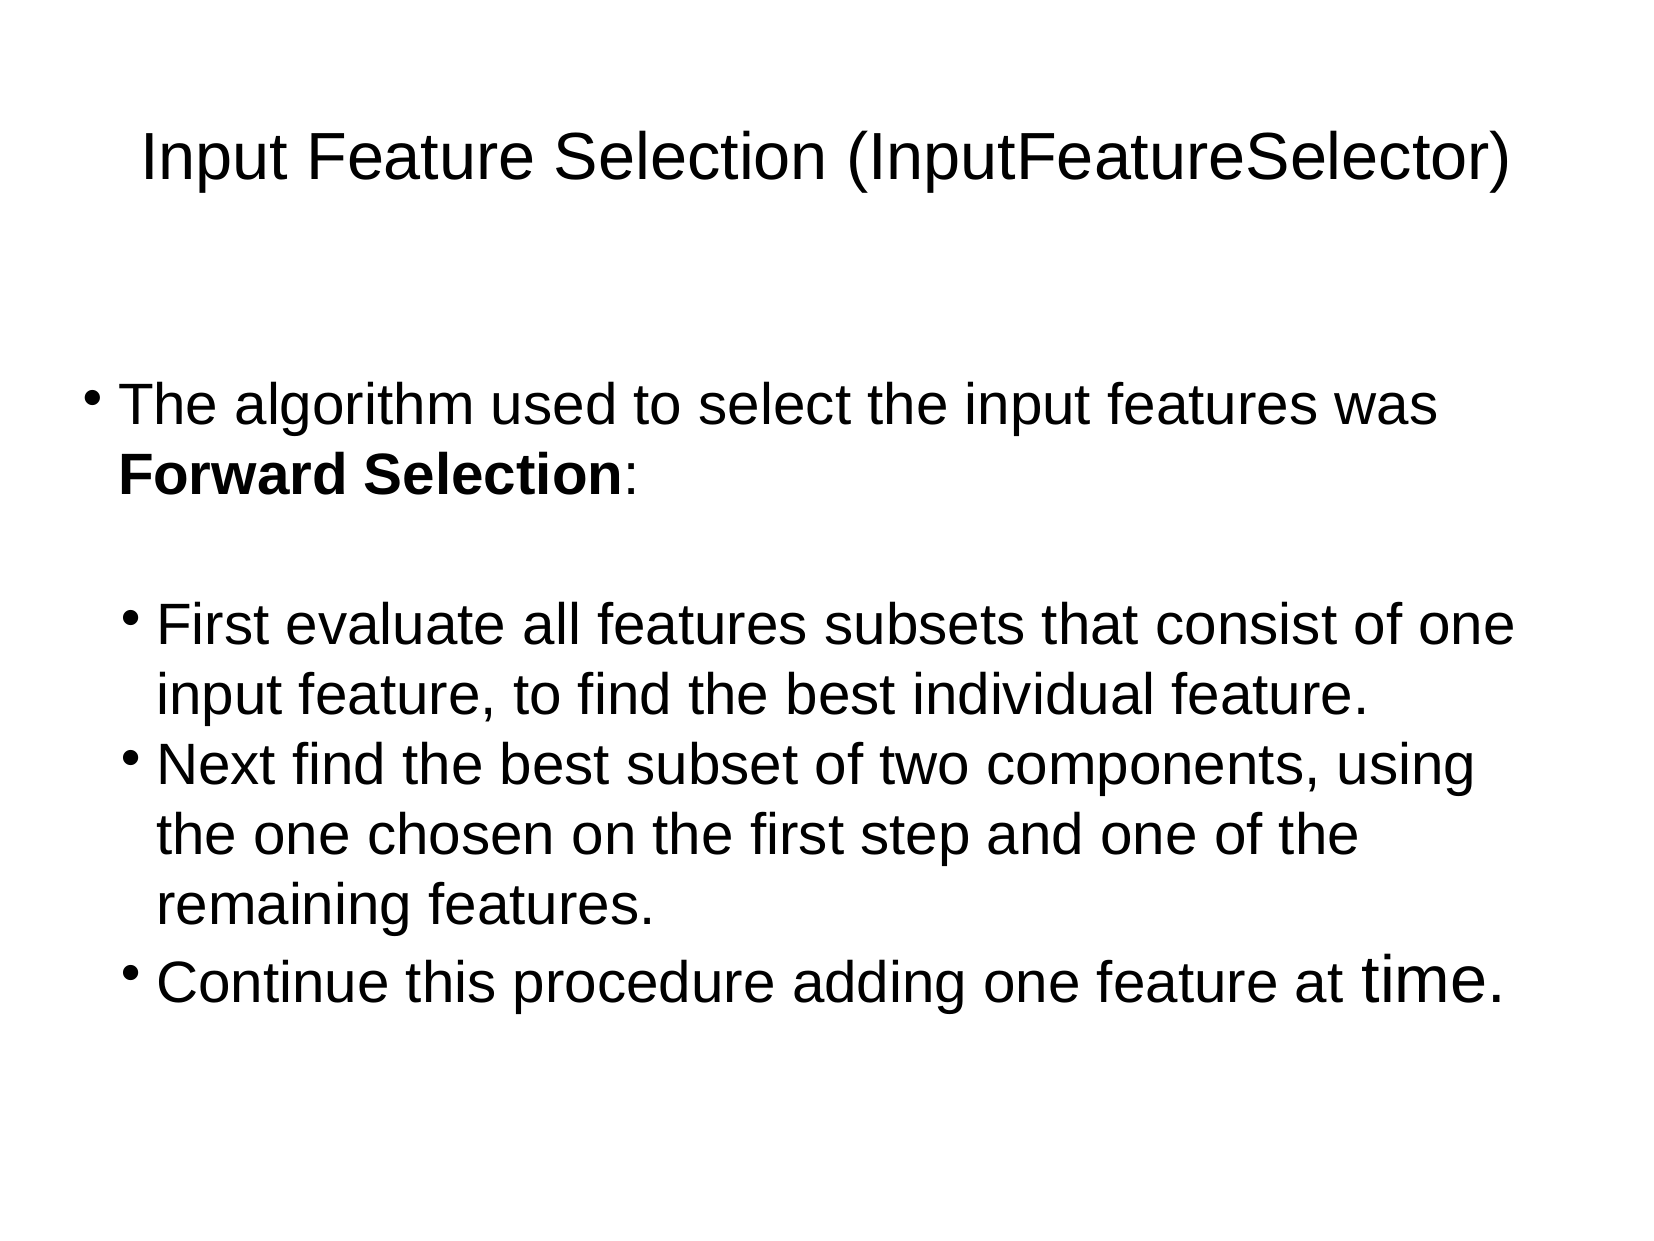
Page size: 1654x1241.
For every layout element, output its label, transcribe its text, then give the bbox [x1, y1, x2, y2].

text_box Input Feature Selection (InputFeatureSelector) [82, 49, 1571, 257]
text_box The algorithm used to select the input features was Forward Selection: First evaluate all features subsets that consist of one input feature, to find the best individual feature. Next find the best subset of two components, using the one chosen on the first step and one of the remaining features. Continue this procedure adding one feature at time. [82, 296, 1571, 1194]
